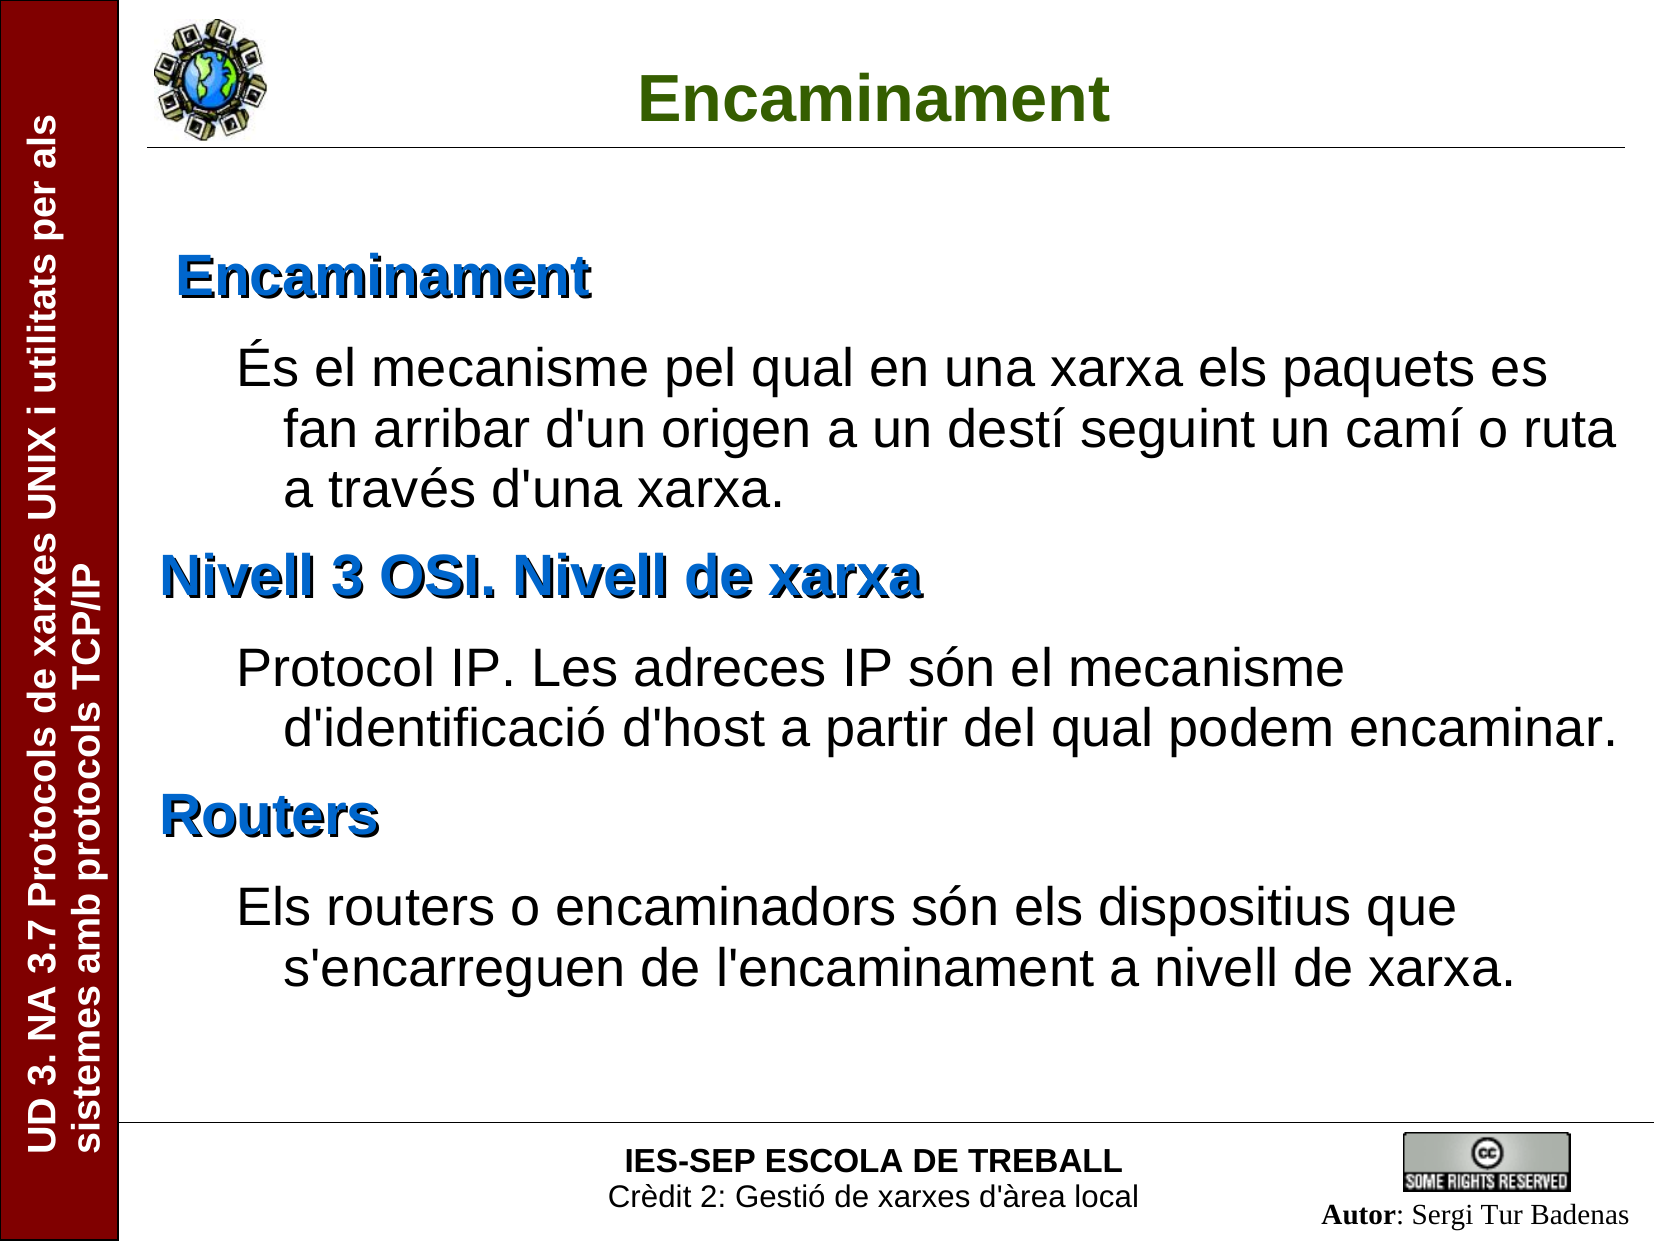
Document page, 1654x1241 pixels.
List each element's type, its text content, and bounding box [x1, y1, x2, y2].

picture [1403, 1132, 1571, 1192]
title Encaminament [129, 49, 1619, 148]
picture [154, 19, 268, 49]
list Encaminament És el mecanisme pel qual en una xarxa els paquets es fan arribar d'un origen a un destí seguint un camí o ruta a través d'una xarxa. Nivell 3 OSI. Nivell de xarxa Protocol IP. Les adreces IP són el mecanisme d'identificació d'host a partir del qual podem encaminar. Routers Els routers o encaminadors són els dispositius que s'encarreguen de l'encaminament a nivell de xarxa. [141, 242, 1630, 1093]
